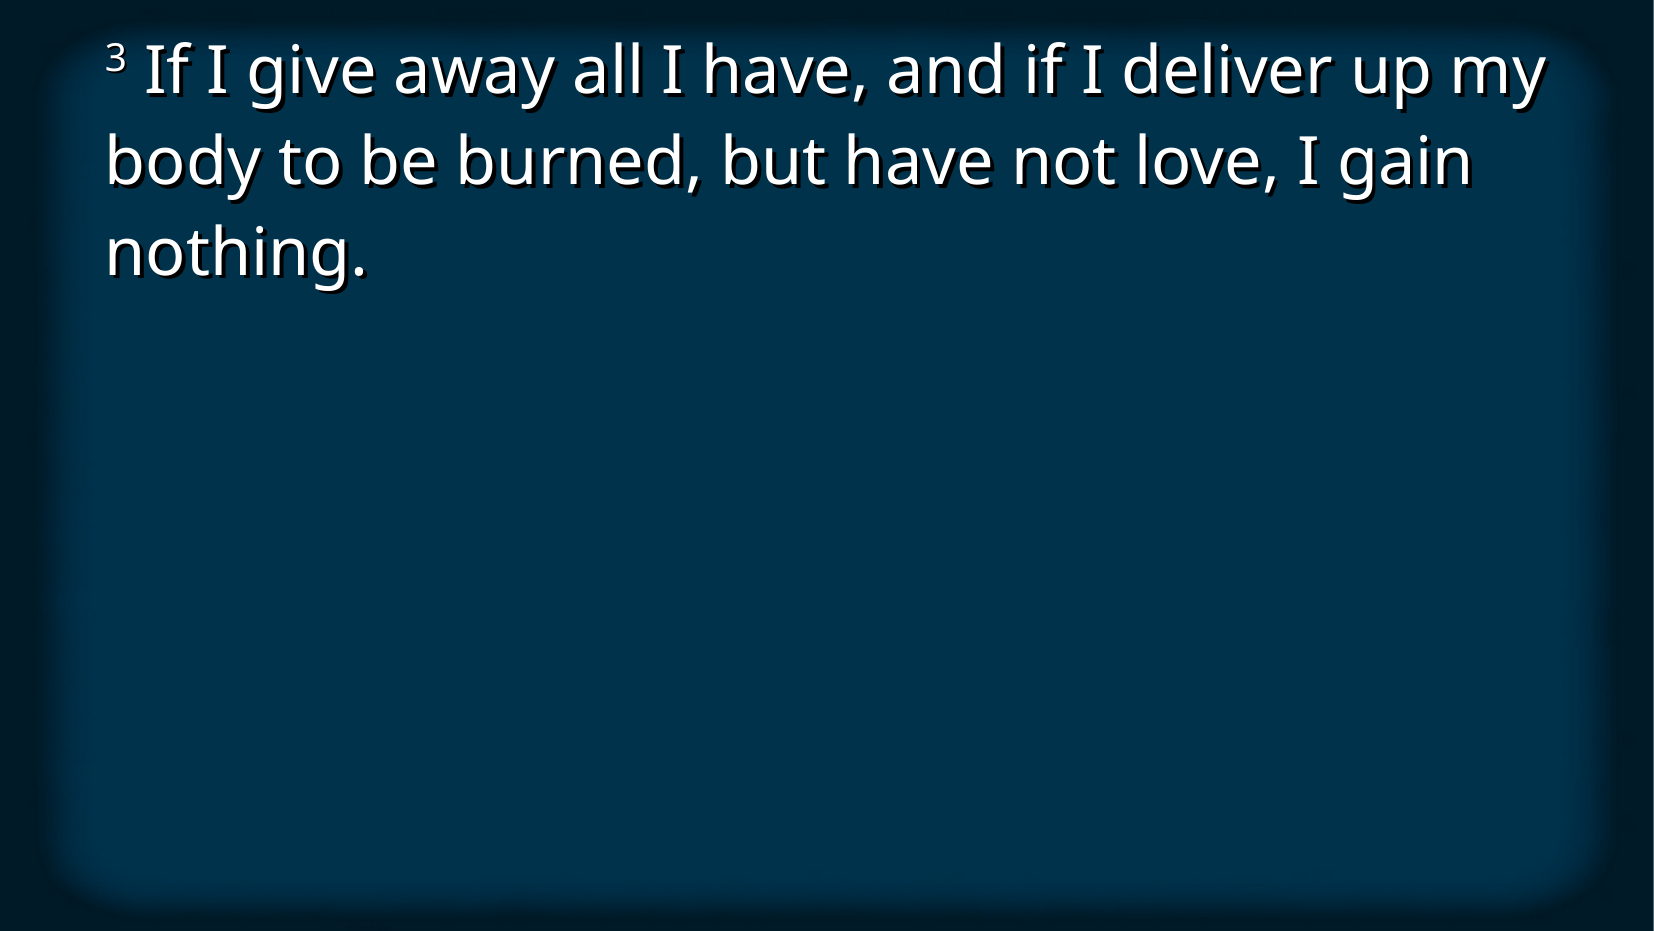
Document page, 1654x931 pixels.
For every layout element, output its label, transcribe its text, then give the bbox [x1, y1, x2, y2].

picture [0, 0, 1654, 931]
text_box 3 If I give away all I have, and if I deliver up my body to be burned, but have not love, I gain nothing. [90, 15, 1576, 297]
